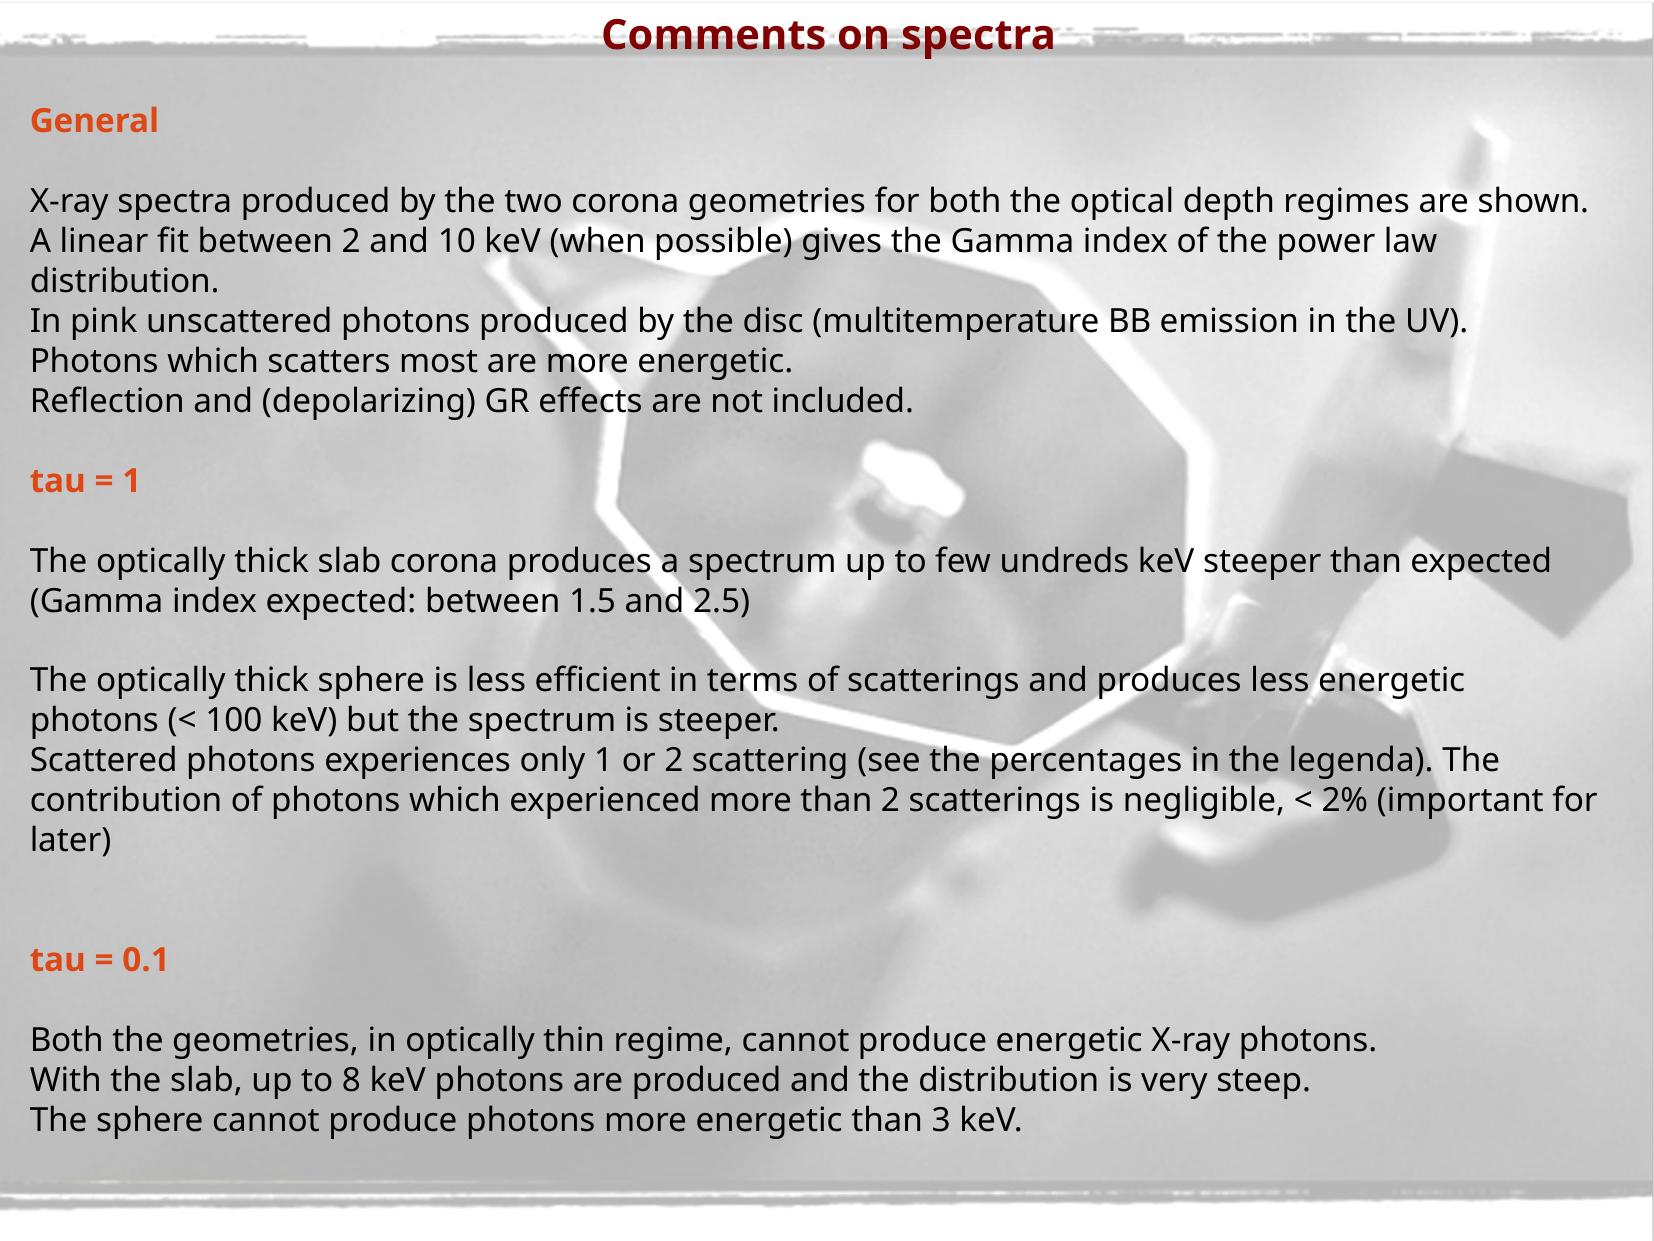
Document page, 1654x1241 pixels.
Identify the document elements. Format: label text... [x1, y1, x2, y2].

text_box Comments on spectra [3, 0, 1654, 66]
text_box General X-ray spectra produced by the two corona geometries for both the optical depth regimes are shown. A linear fit between 2 and 10 keV (when possible) gives the Gamma index of the power law distribution. In pink unscattered photons produced by the disc (multitemperature BB emission in the UV). Photons which scatters most are more energetic. Reflection and (depolarizing) GR effects are not included. tau = 1 The optically thick slab corona produces a spectrum up to few undreds keV steeper than expected (Gamma index expected: between 1.5 and 2.5) The optically thick sphere is less efficient in terms of scatterings and produces less energetic photons (< 100 keV) but the spectrum is steeper. Scattered photons experiences only 1 or 2 scattering (see the percentages in the legenda). The contribution of photons which experienced more than 2 scatterings is negligible, < 2% (important for later) tau = 0.1 Both the geometries, in optically thin regime, cannot produce energetic X-ray photons. With the slab, up to 8 keV photons are produced and the distribution is very steep. The sphere cannot produce photons more energetic than 3 keV. [15, 92, 1621, 1225]
picture [0, 0, 1654, 1241]
